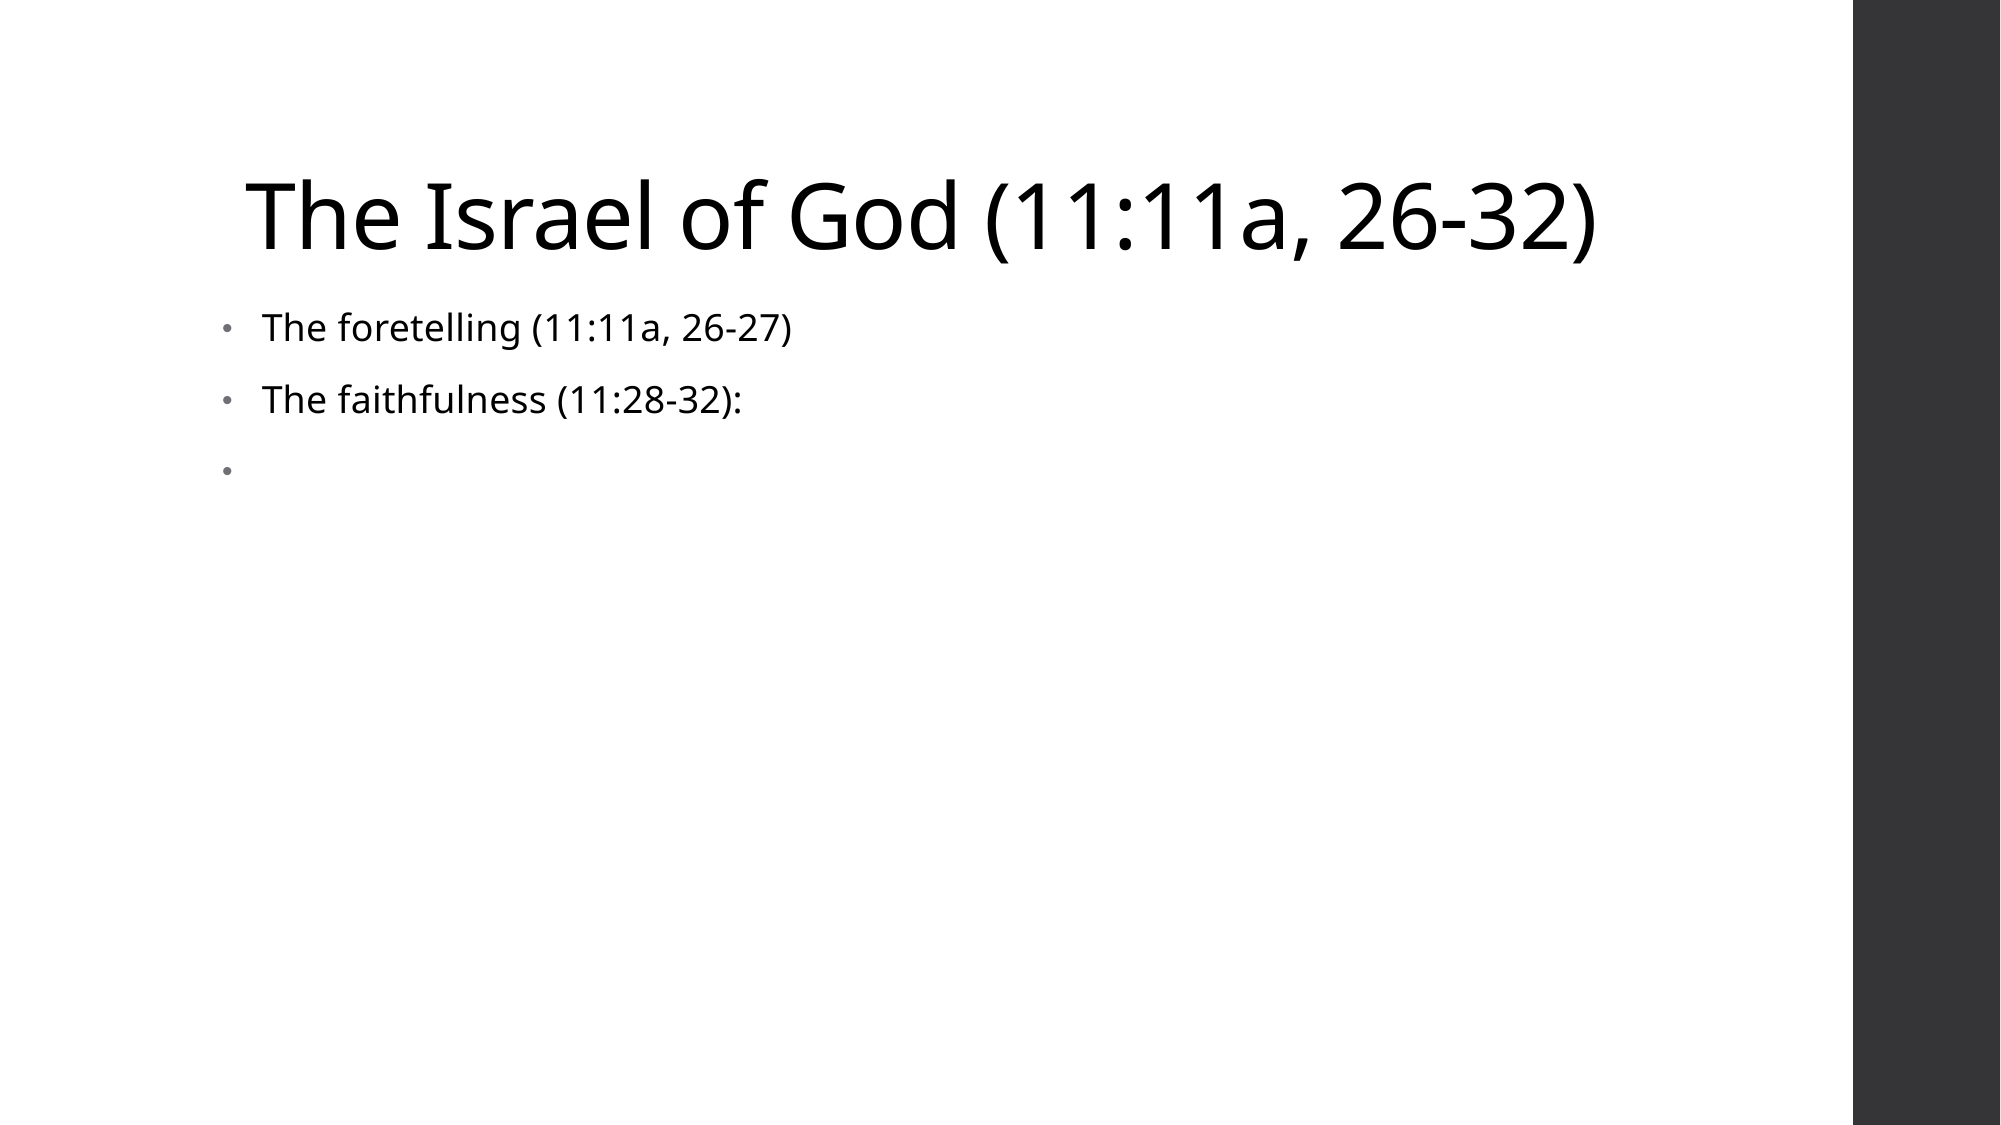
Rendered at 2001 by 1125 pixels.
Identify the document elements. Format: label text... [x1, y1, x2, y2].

title The Israel of God (11:11a, 26-32) [206, 60, 1797, 278]
list The foretelling (11:11a, 26-27) The faithfulness (11:28-32): [206, 299, 1617, 1014]
